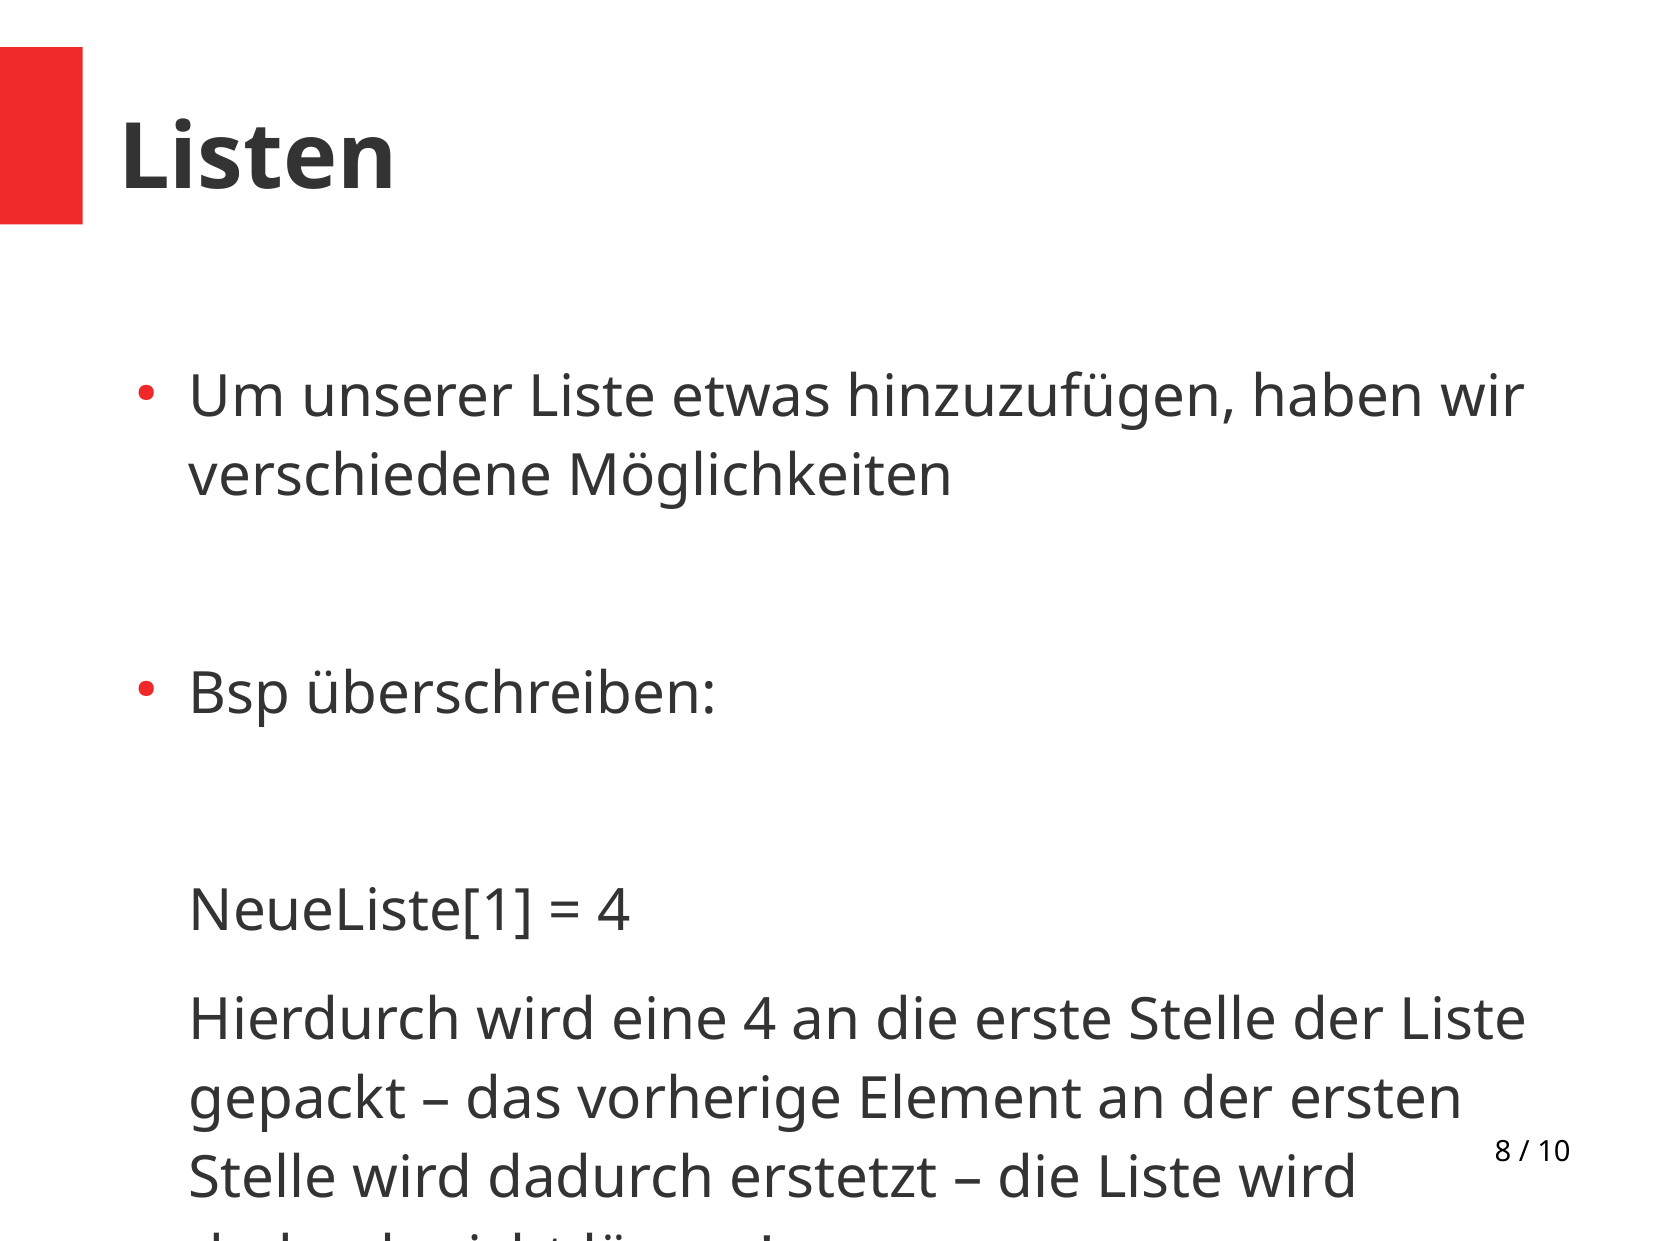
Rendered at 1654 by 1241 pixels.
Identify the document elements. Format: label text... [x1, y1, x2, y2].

list Um unserer Liste etwas hinzuzufügen, haben wir verschiedene Möglichkeiten Bsp überschreiben: NeueListe[1] = 4 Hierdurch wird eine 4 an die erste Stelle der Liste gepackt – das vorherige Element an der ersten Stelle wird dadurch erstetzt – die Liste wird dadurch nicht länger! [118, 354, 1536, 1074]
title Listen [118, 49, 1571, 257]
